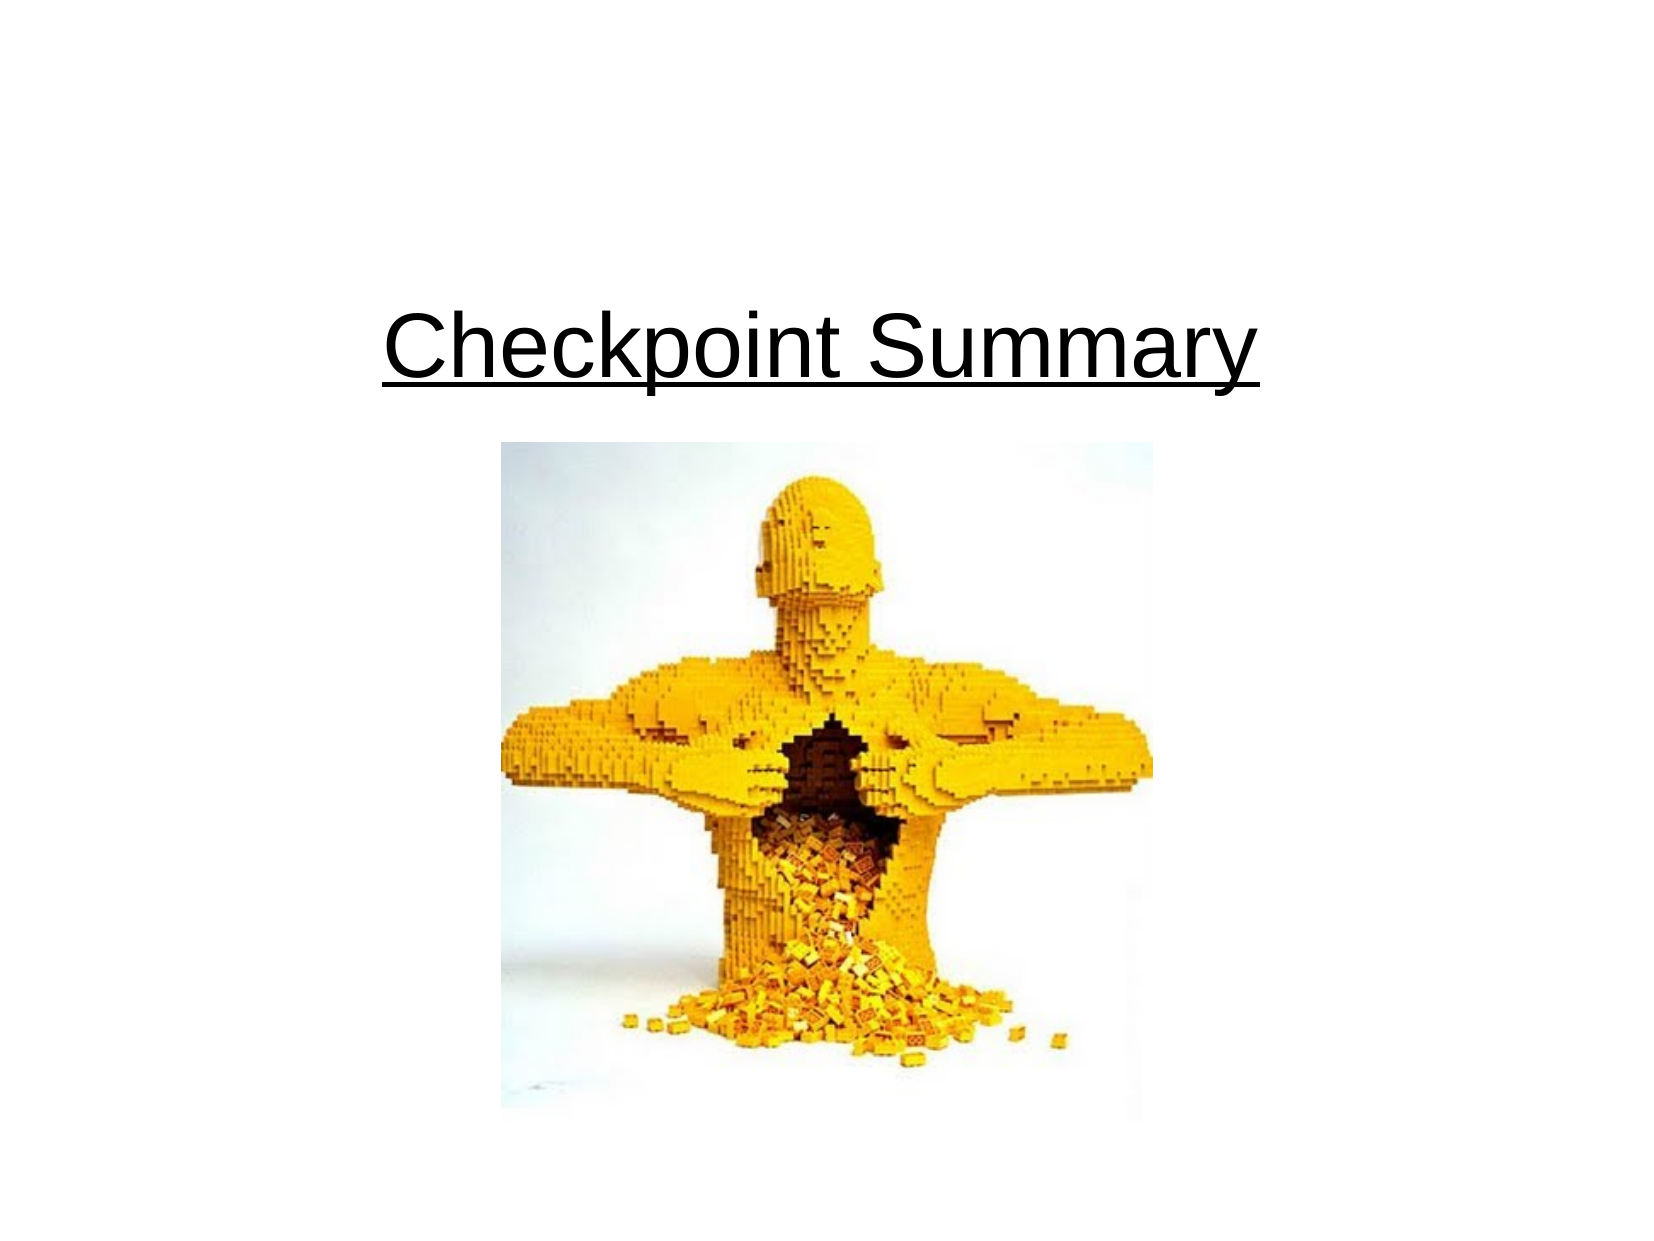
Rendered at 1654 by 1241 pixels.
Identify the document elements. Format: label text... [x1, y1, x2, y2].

title Checkpoint Summary [76, 241, 1565, 449]
picture [501, 442, 1153, 1123]
